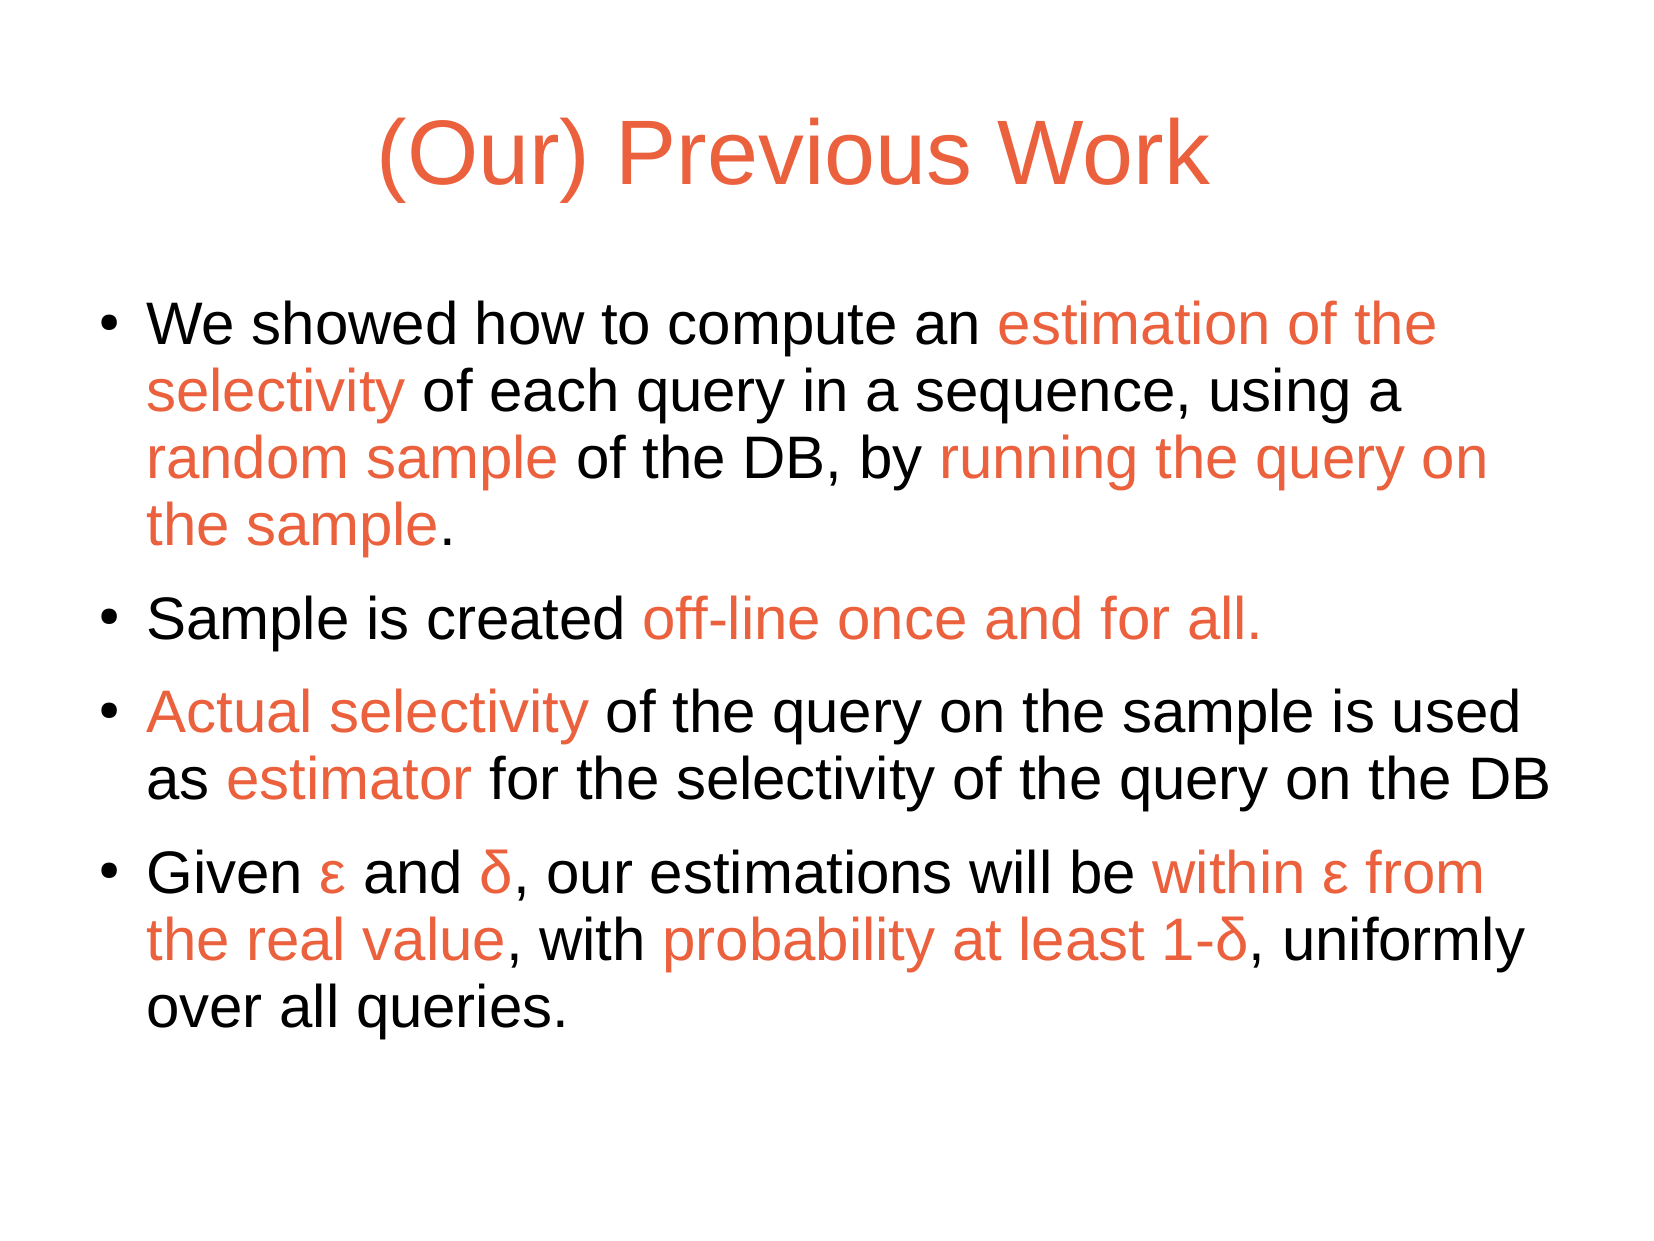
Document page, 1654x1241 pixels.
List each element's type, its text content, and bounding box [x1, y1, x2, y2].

list We showed how to compute an estimation of the selectivity of each query in a sequence, using a random sample of the DB, by running the query on the sample. Sample is created off-line once and for all. Actual selectivity of the query on the sample is used as estimator for the selectivity of the query on the DB Given ε and δ, our estimations will be within ε from the real value, with probability at least 1-δ, uniformly over all queries. [82, 290, 1571, 1109]
title (Our) Previous Work [82, 49, 1571, 257]
